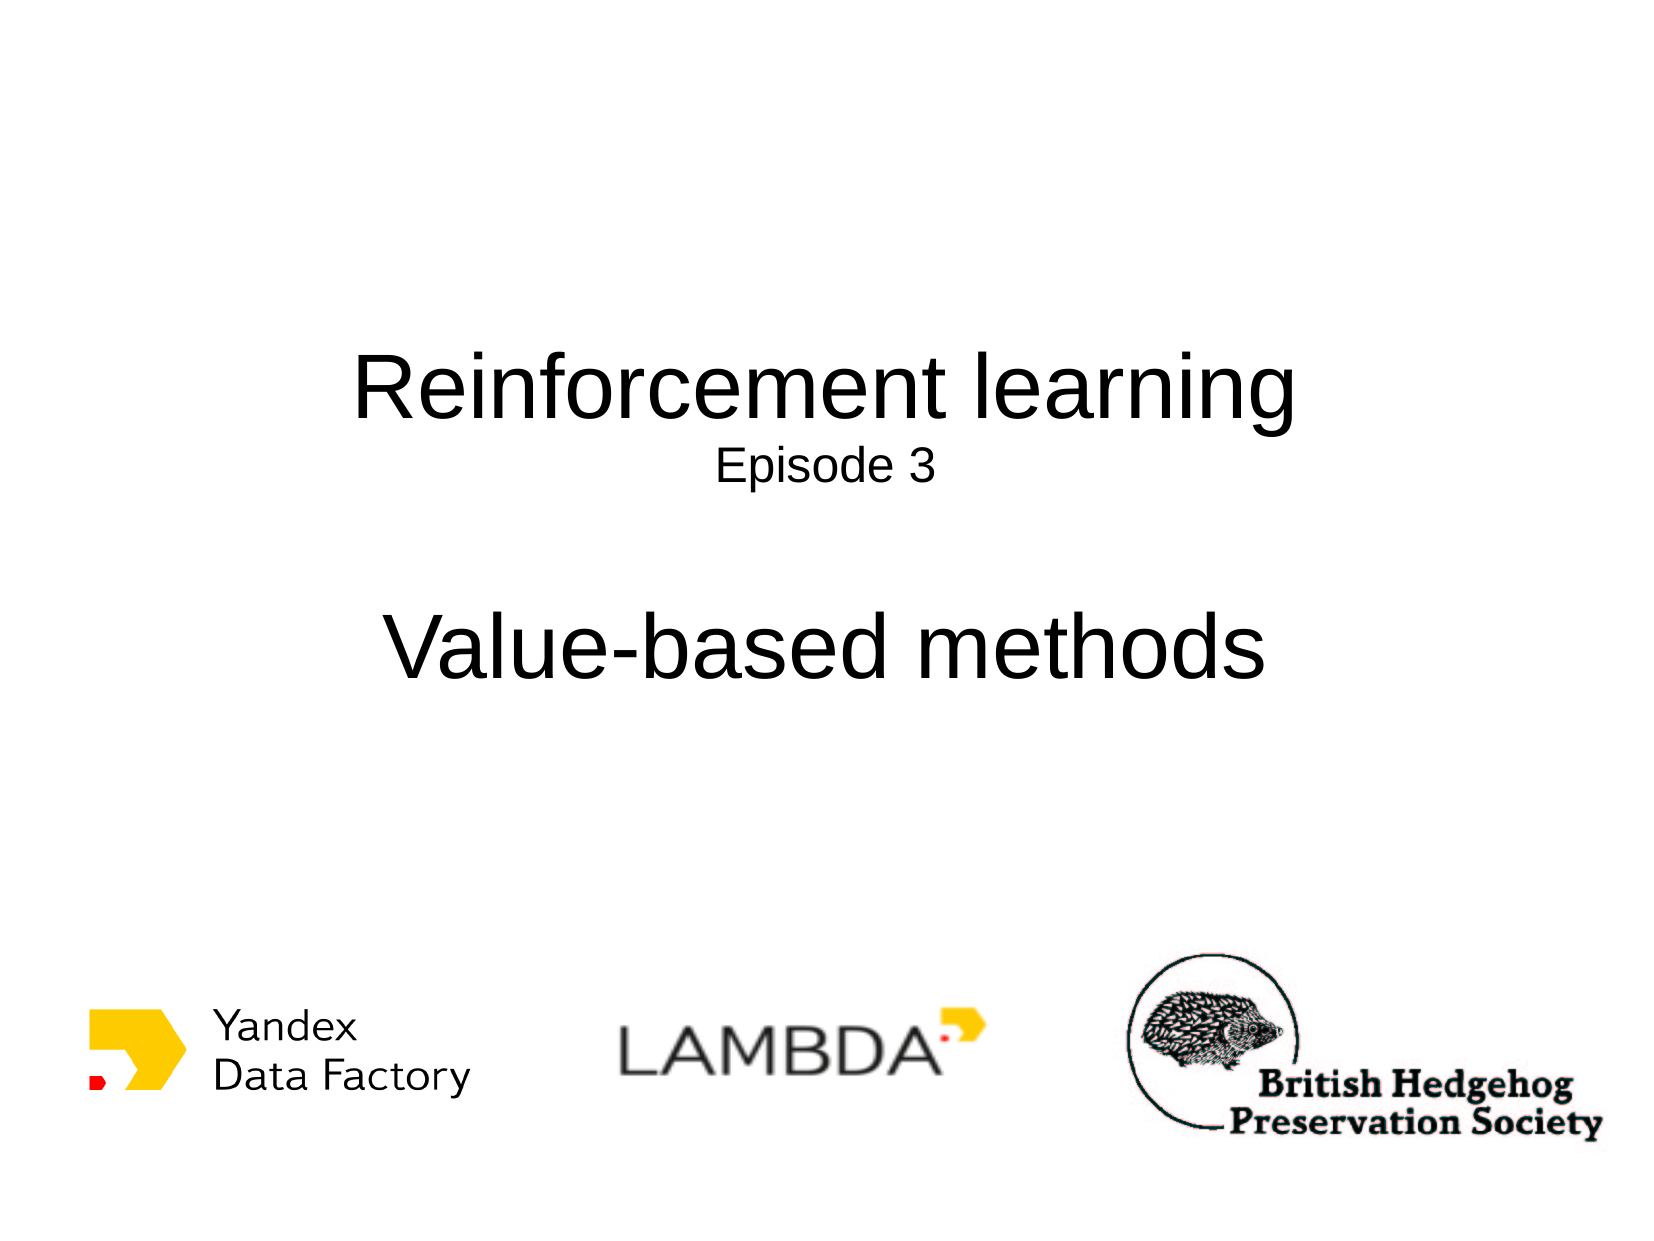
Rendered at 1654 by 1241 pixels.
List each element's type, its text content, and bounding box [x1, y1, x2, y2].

picture [0, 929, 556, 1171]
picture [585, 872, 1006, 1213]
text_box Reinforcement learning Episode 3 Value-based methods [0, 311, 1654, 723]
picture [1050, 869, 1654, 1241]
